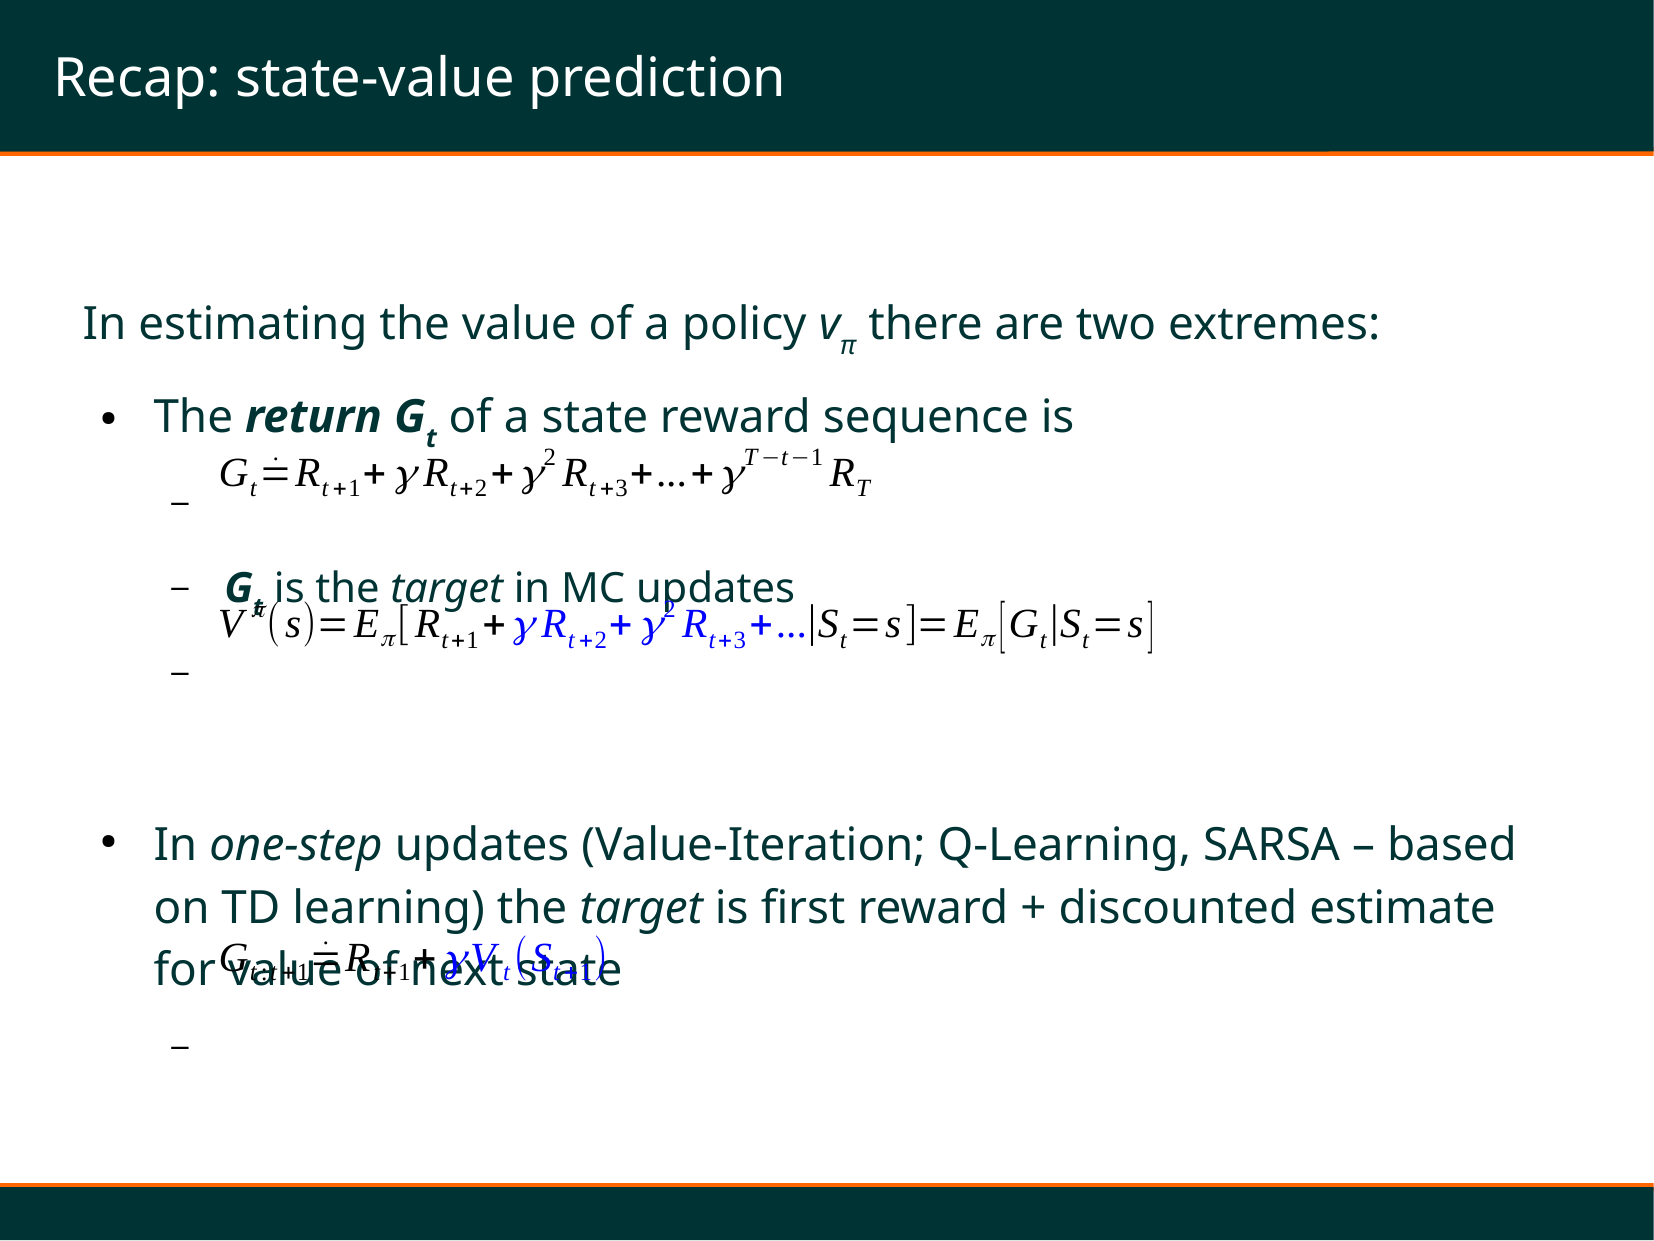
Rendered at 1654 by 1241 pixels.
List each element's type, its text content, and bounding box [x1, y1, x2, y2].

chart [212, 922, 613, 986]
chart [212, 438, 879, 502]
chart [211, 595, 1161, 656]
title Recap: state-value prediction [0, 0, 1329, 152]
list In estimating the value of a policy vπ there are two extremes: The return Gt of a state reward sequence is Gt is the target in MC updates In one-step updates (Value-Iteration; Q-Learning, SARSA – based on TD learning) the target is first reward + discounted estimate for value of next state [82, 290, 1571, 1010]
